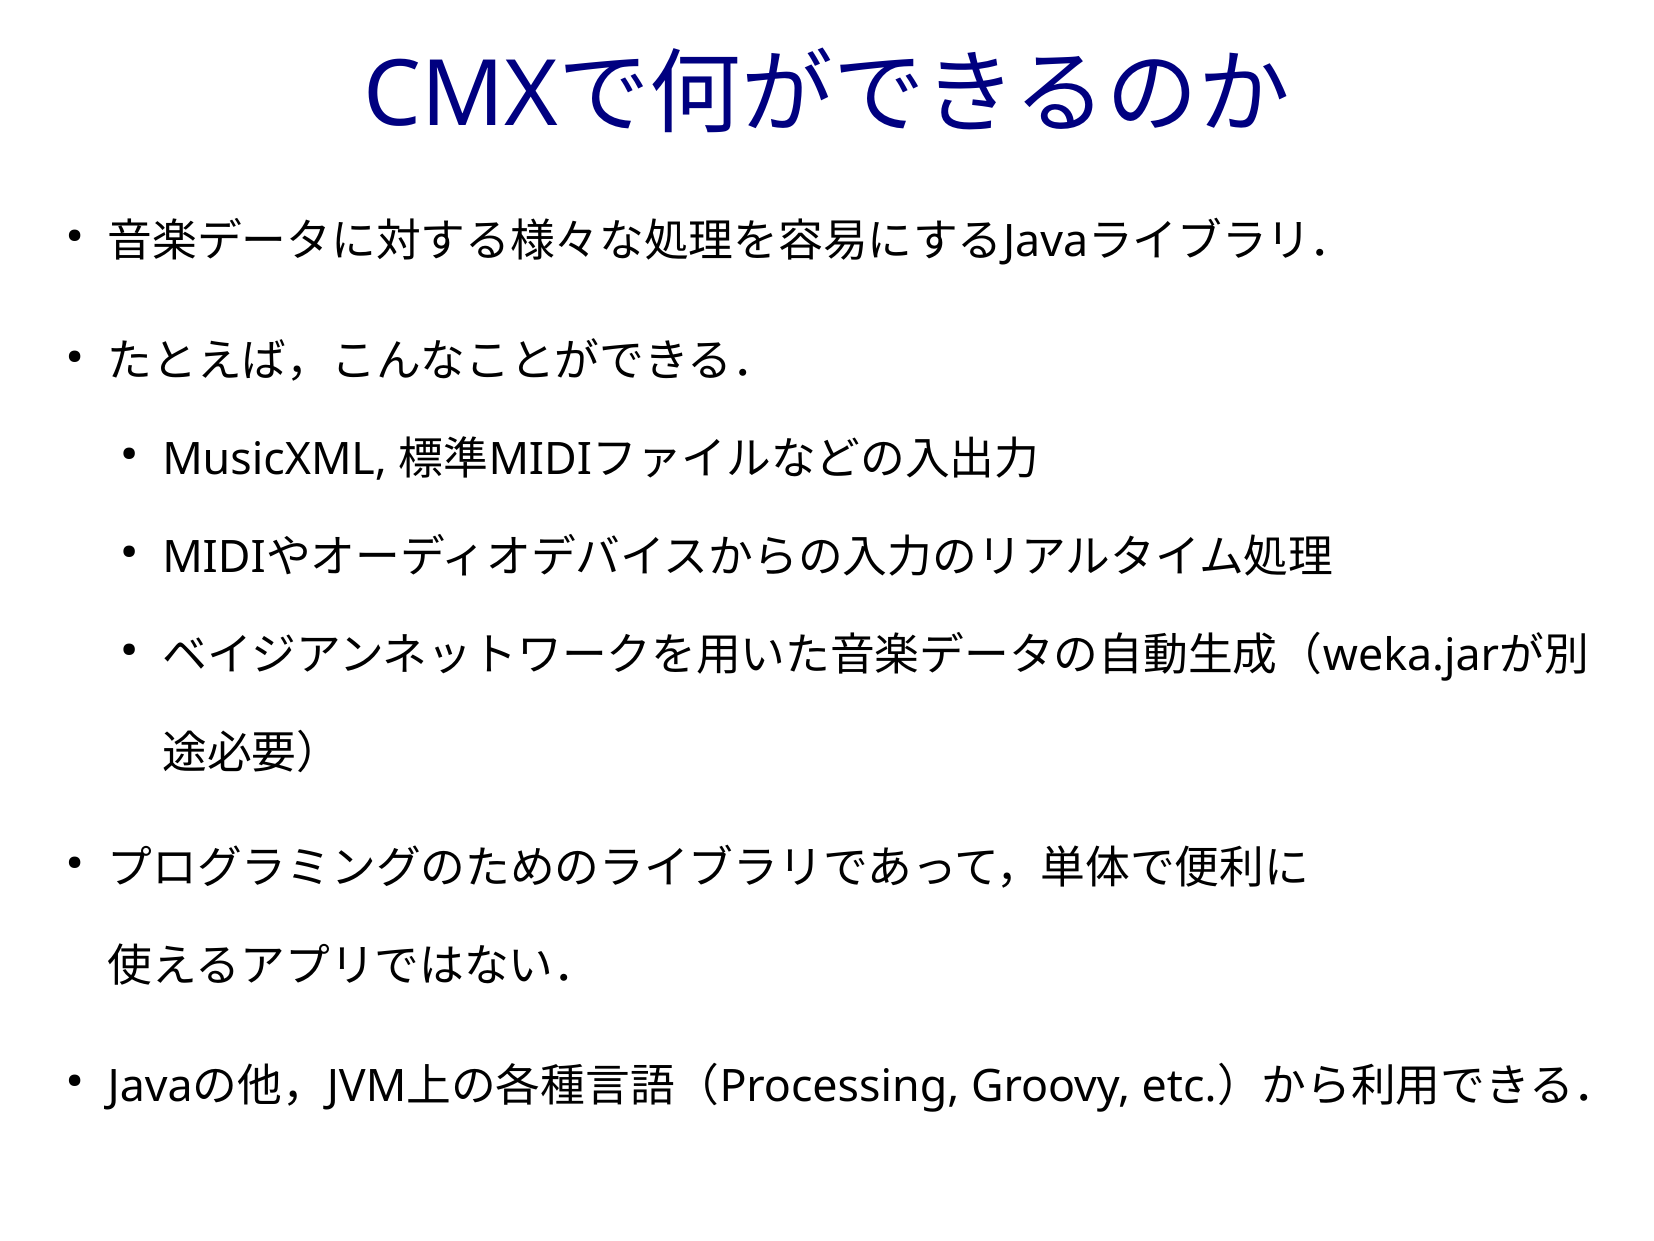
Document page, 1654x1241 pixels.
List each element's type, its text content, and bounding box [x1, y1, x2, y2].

list 音楽データに対する様々な処理を容易にするJavaライブラリ． たとえば，こんなことができる． MusicXML, 標準MIDIファイルなどの入出力 MIDIやオーディオデバイスからの入力のリアルタイム処理 ベイジアンネットワークを用いた音楽データの自動生成（weka.jarが別途必要） プログラミングのためのライブラリであって，単体で便利に 使えるアプリではない． Javaの他，JVM上の各種言語（Processing, Groovy, etc.）から利用できる． [53, 172, 1625, 1211]
title CMXで何ができるのか [82, 35, 1571, 135]
